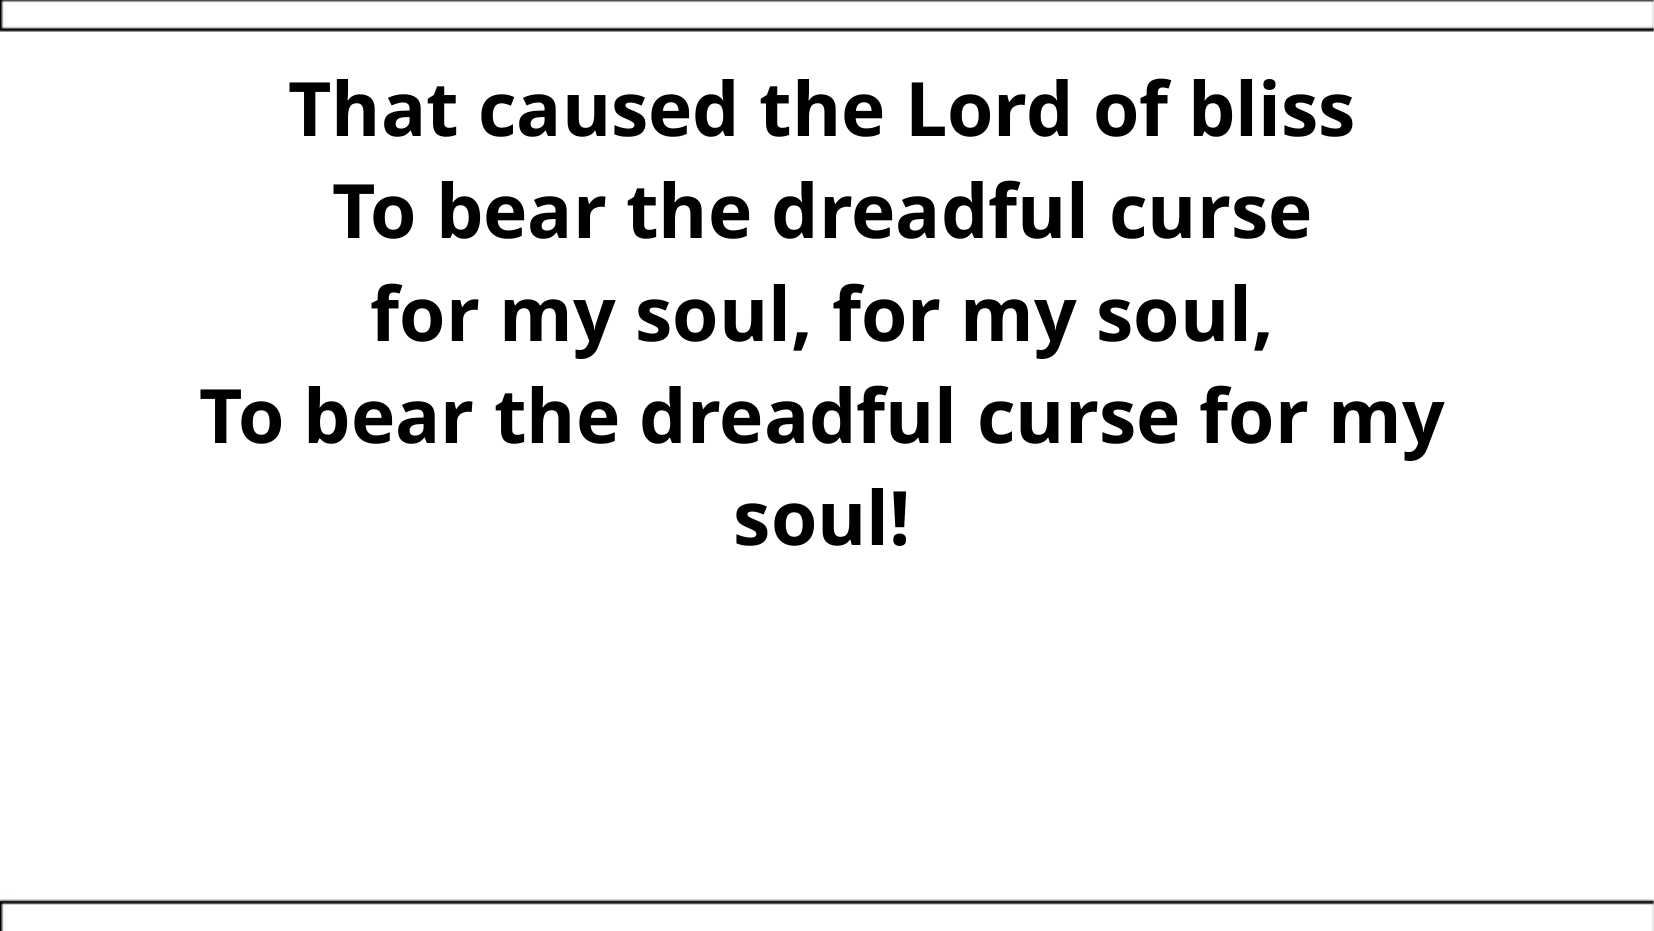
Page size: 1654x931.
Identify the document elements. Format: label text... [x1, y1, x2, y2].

text_box That caused the Lord of bliss To bear the dreadful curse for my soul, for my soul, To bear the dreadful curse for my soul! [95, 48, 1551, 469]
picture [0, 0, 1654, 931]
